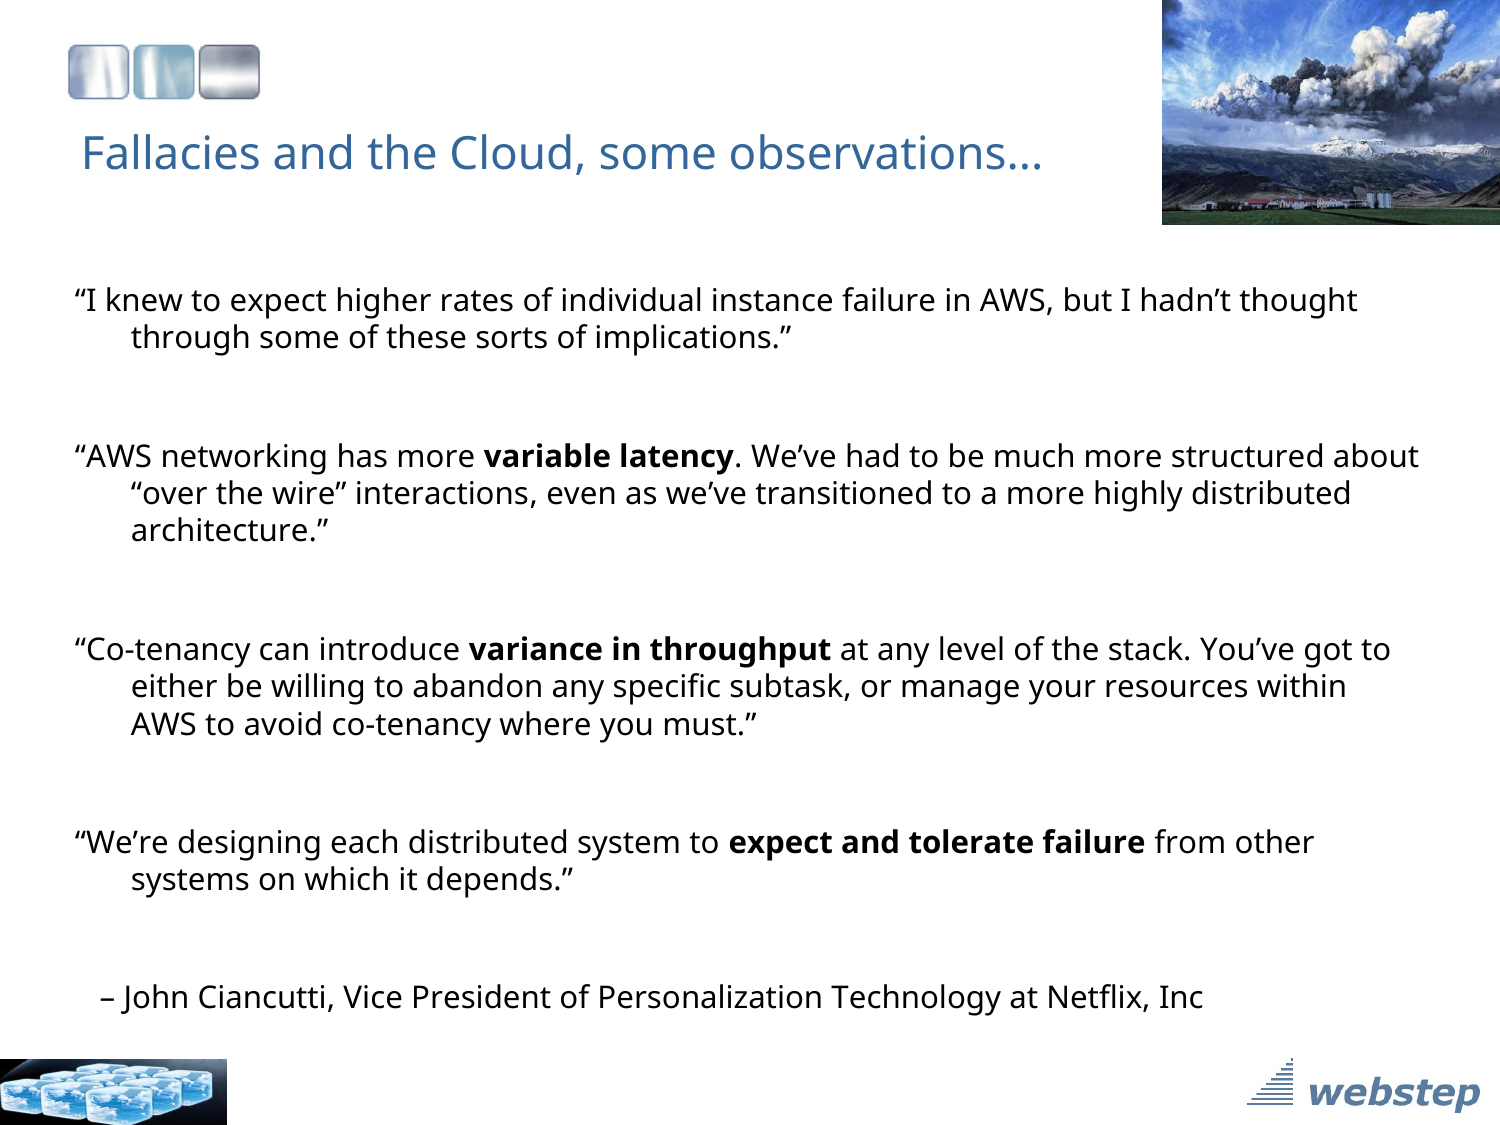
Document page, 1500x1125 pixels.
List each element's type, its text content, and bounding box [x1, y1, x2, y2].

picture [64, 42, 266, 104]
subtitle “I knew to expect higher rates of individual instance failure in AWS, but I hadn’t thought through some of these sorts of implications.” “AWS networking has more variable latency. We’ve had to be much more structured about “over the wire” interactions, even as we’ve transitioned to a more highly distributed architecture.” “Co-tenancy can introduce variance in throughput at any level of the stack. You’ve got to either be willing to abandon any specific subtask, or manage your resources within AWS to avoid co-tenancy where you must.” “We’re designing each distributed system to expect and tolerate failure from other systems on which it depends.” – John Ciancutti, Vice President of Personalization Technology at Netflix, Inc [74, 276, 1423, 1019]
title Fallacies and the Cloud, some observations... [72, 73, 1423, 228]
picture [1162, 0, 1500, 225]
picture [0, 1059, 227, 1125]
picture [1234, 1047, 1495, 1118]
